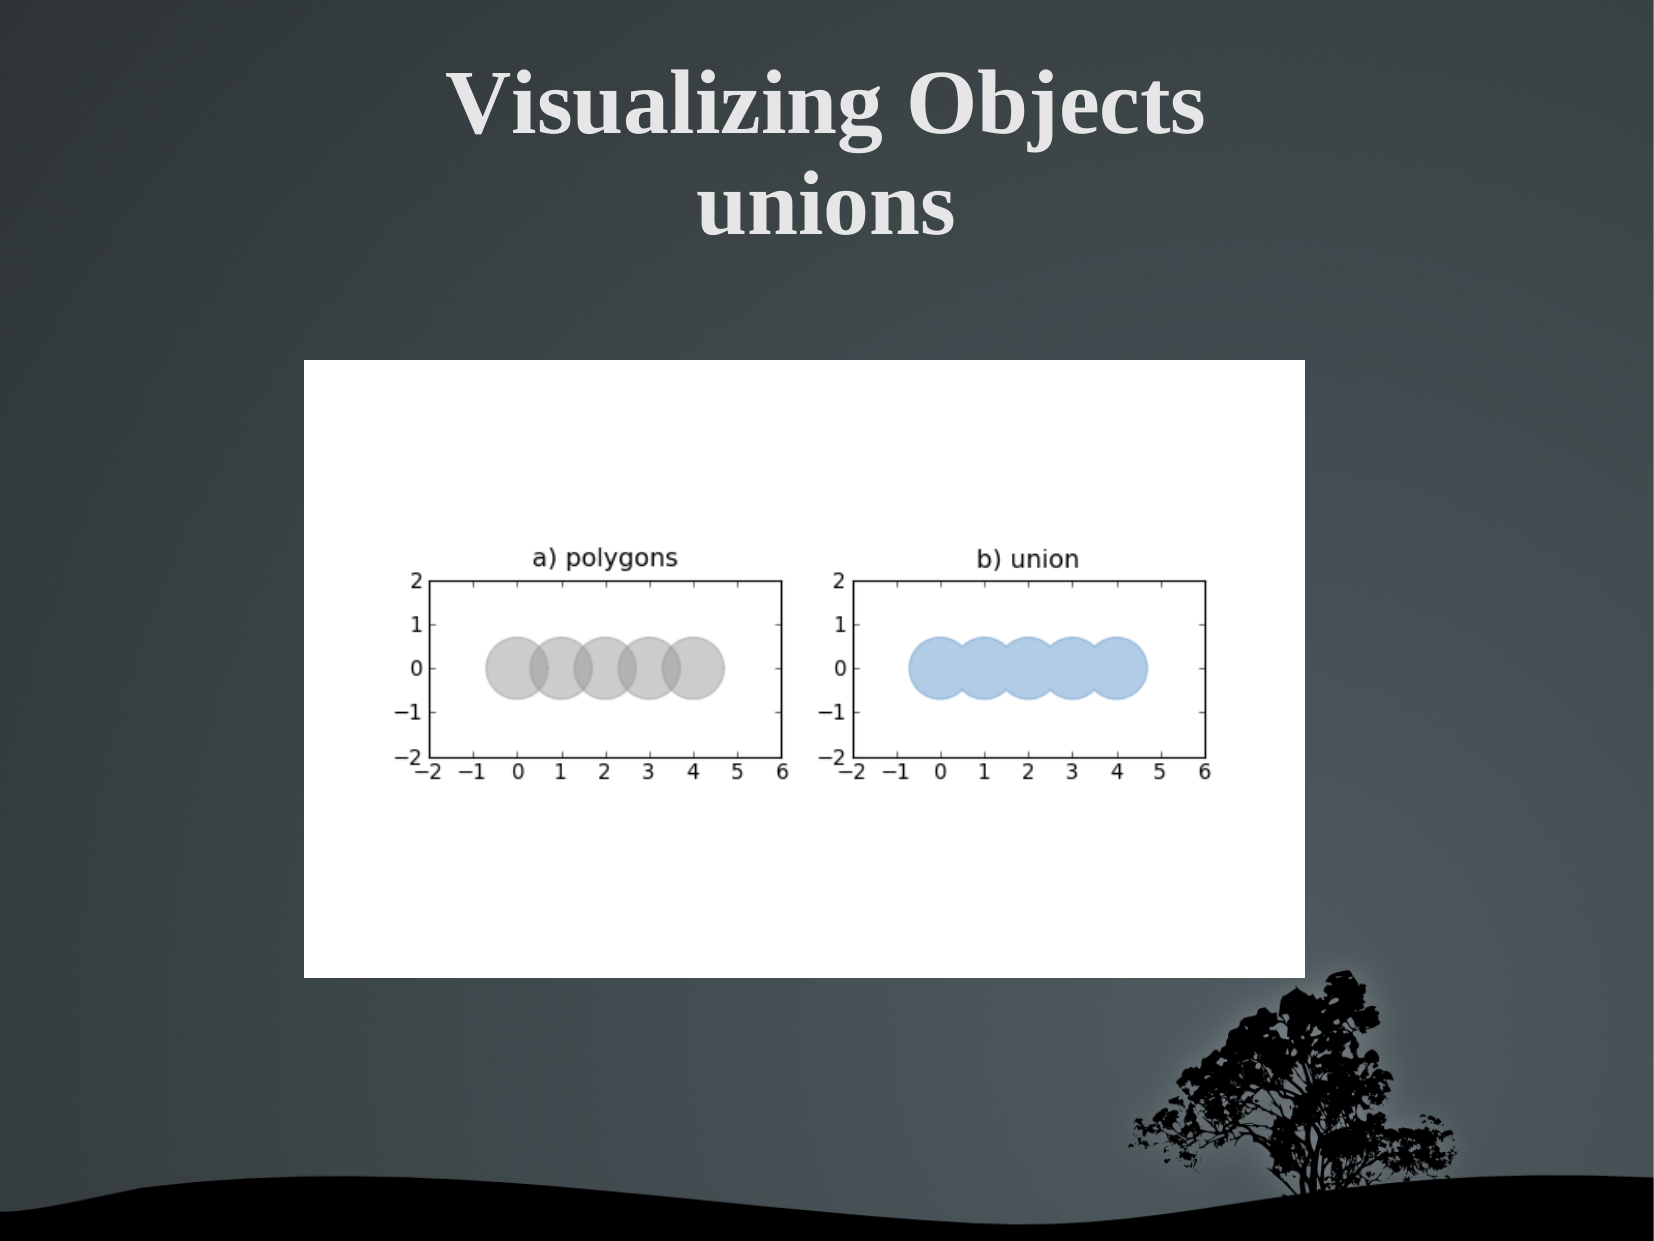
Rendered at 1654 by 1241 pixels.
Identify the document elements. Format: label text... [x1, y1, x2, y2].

title Visualizing Objects unions [82, 33, 1571, 273]
picture [0, 0, 1654, 1241]
